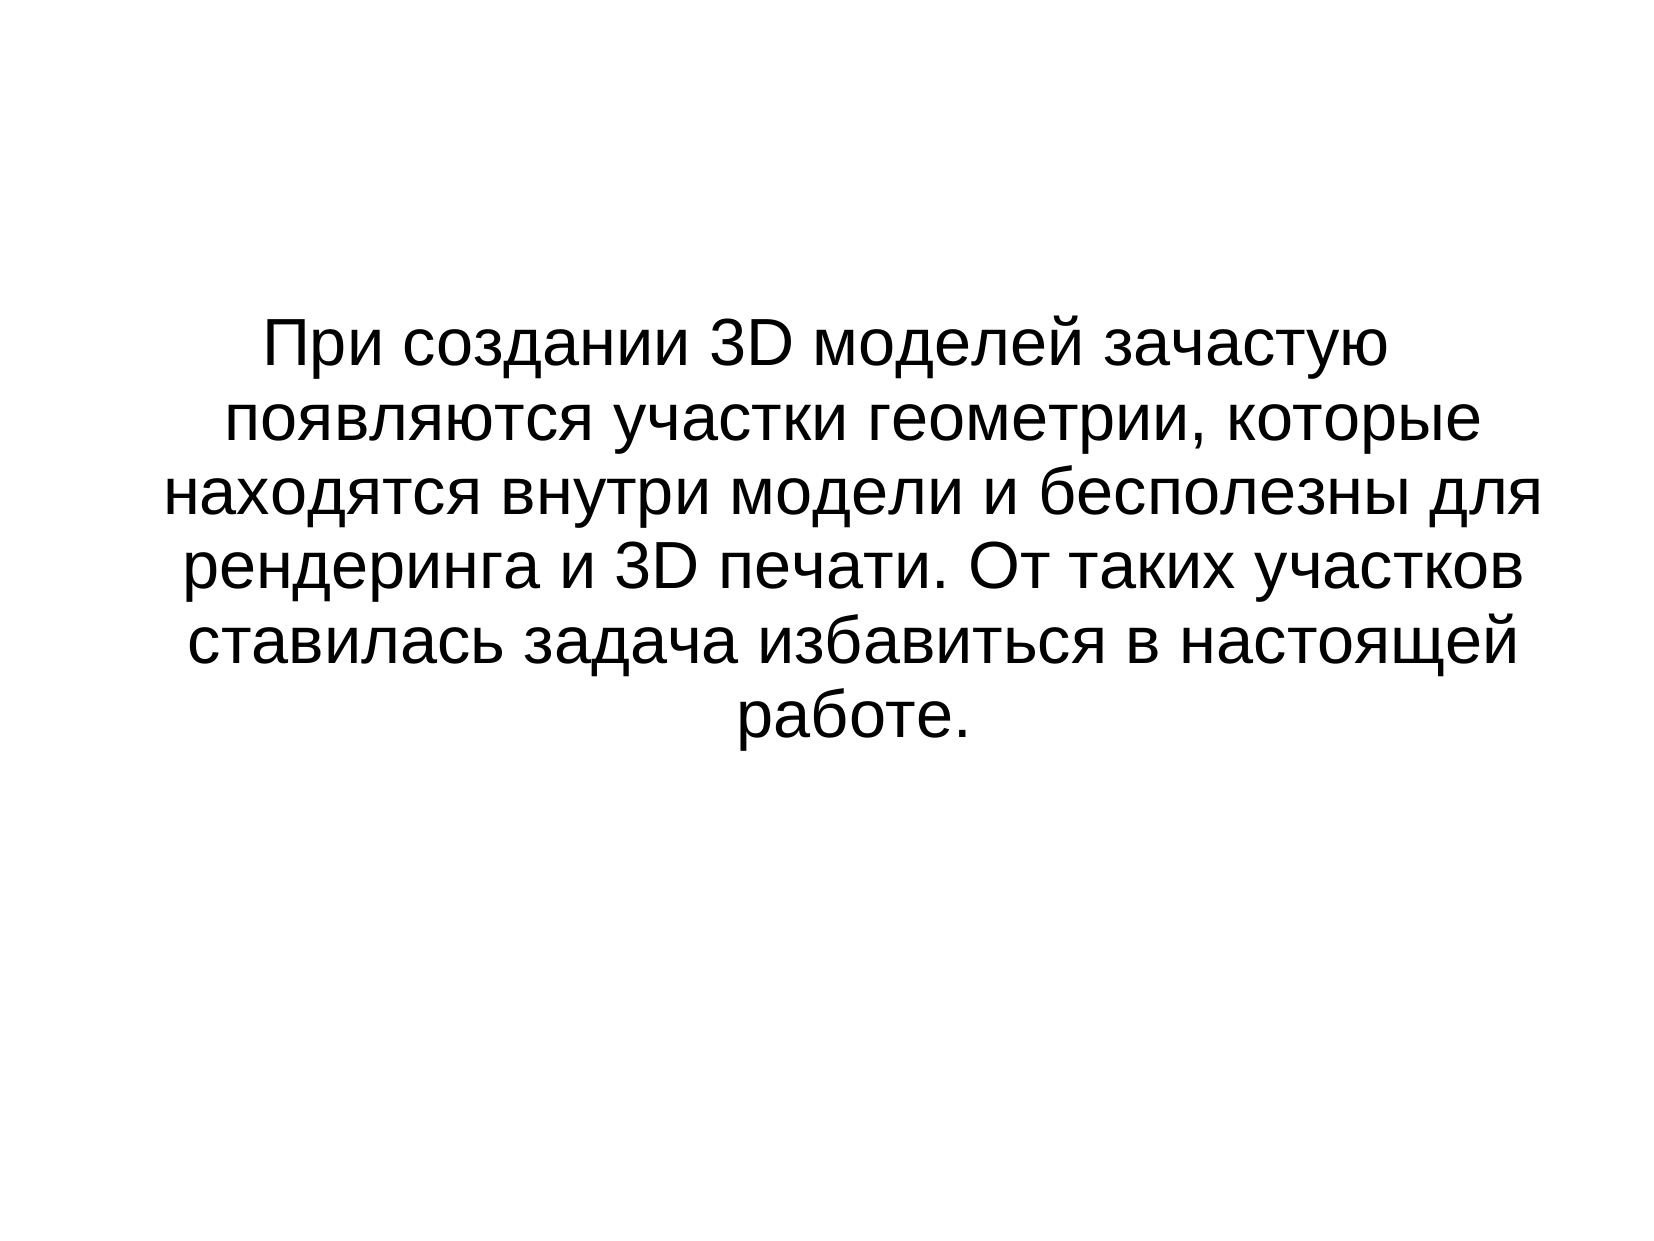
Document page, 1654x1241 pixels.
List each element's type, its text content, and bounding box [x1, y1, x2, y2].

subtitle При создании 3D моделей зачастую появляются участки геометрии, которые находятся внутри модели и бесполезны для рендеринга и 3D печати. От таких участков ставилась задача избавиться в настоящей работе. [82, 49, 1571, 1010]
